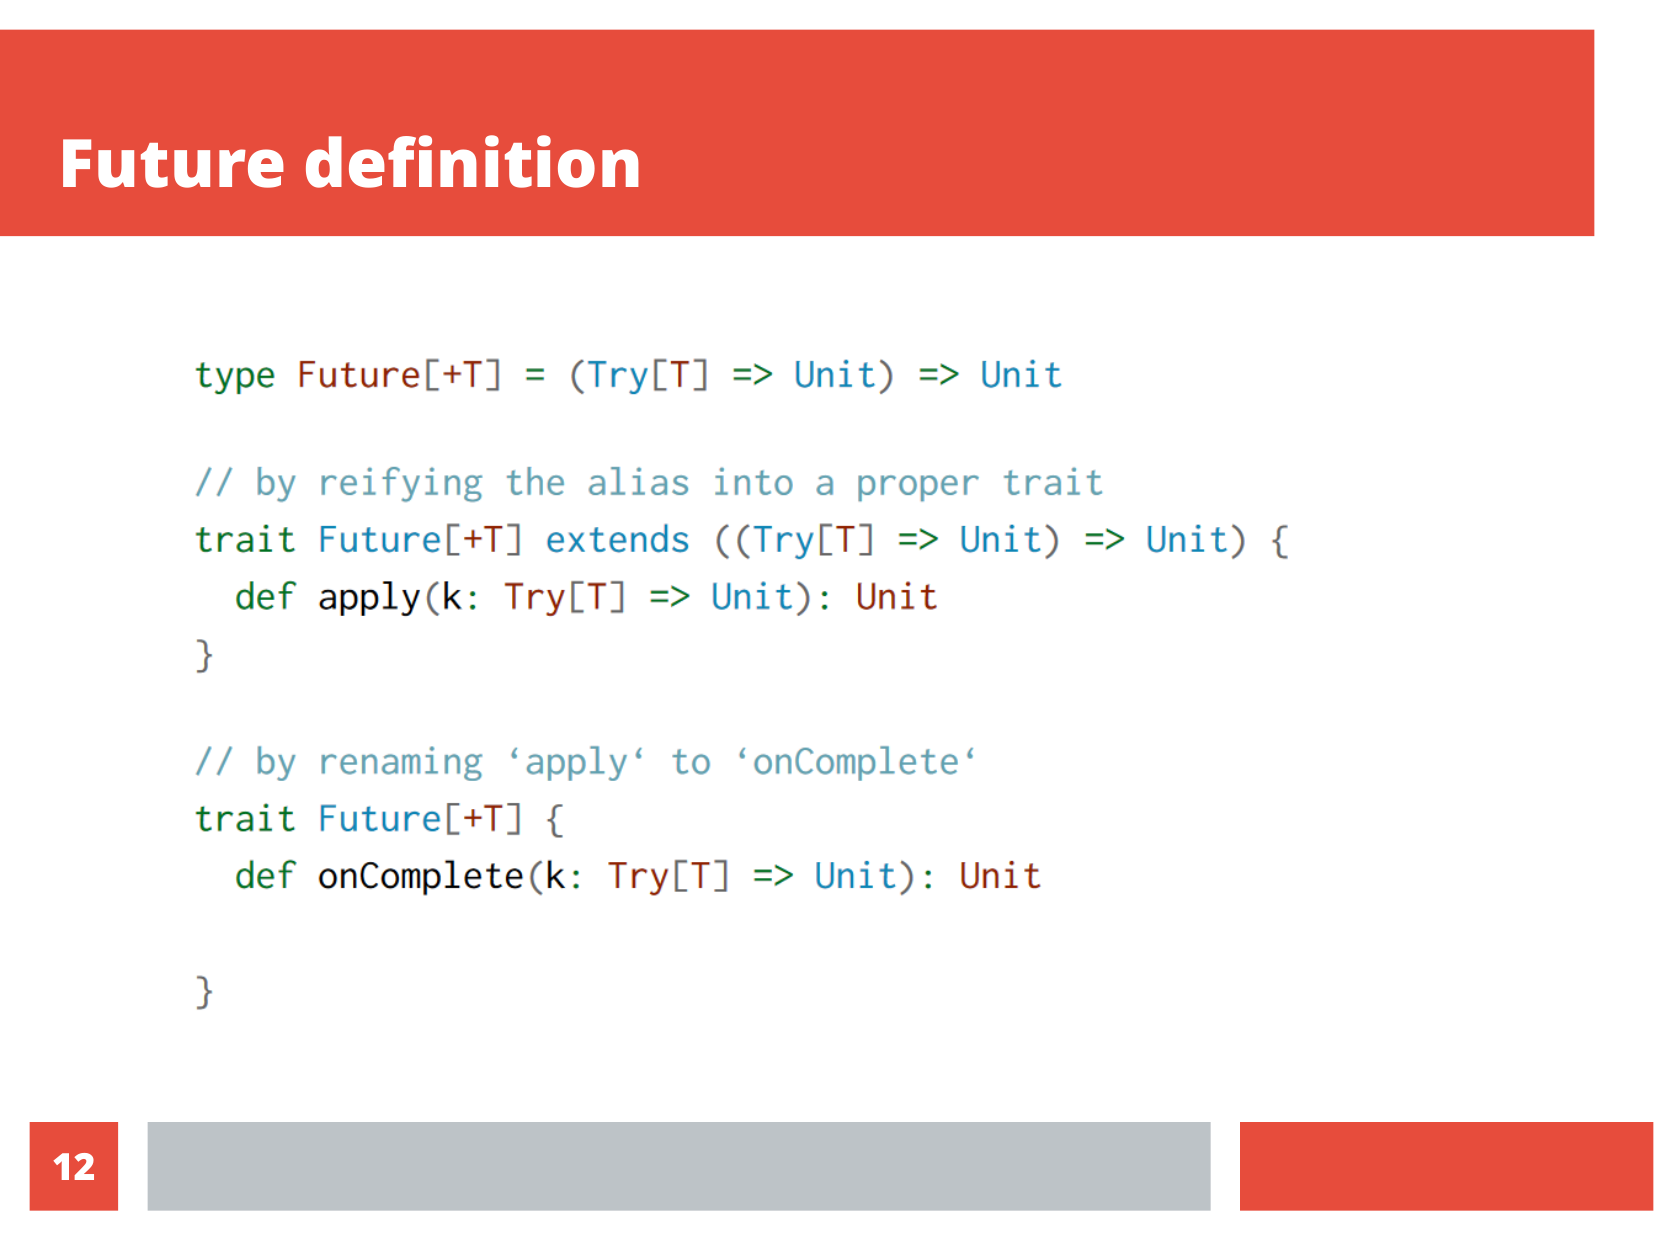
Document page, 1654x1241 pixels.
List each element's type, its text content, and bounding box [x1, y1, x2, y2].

picture [165, 329, 1347, 1063]
title Future definition [59, 59, 1595, 207]
